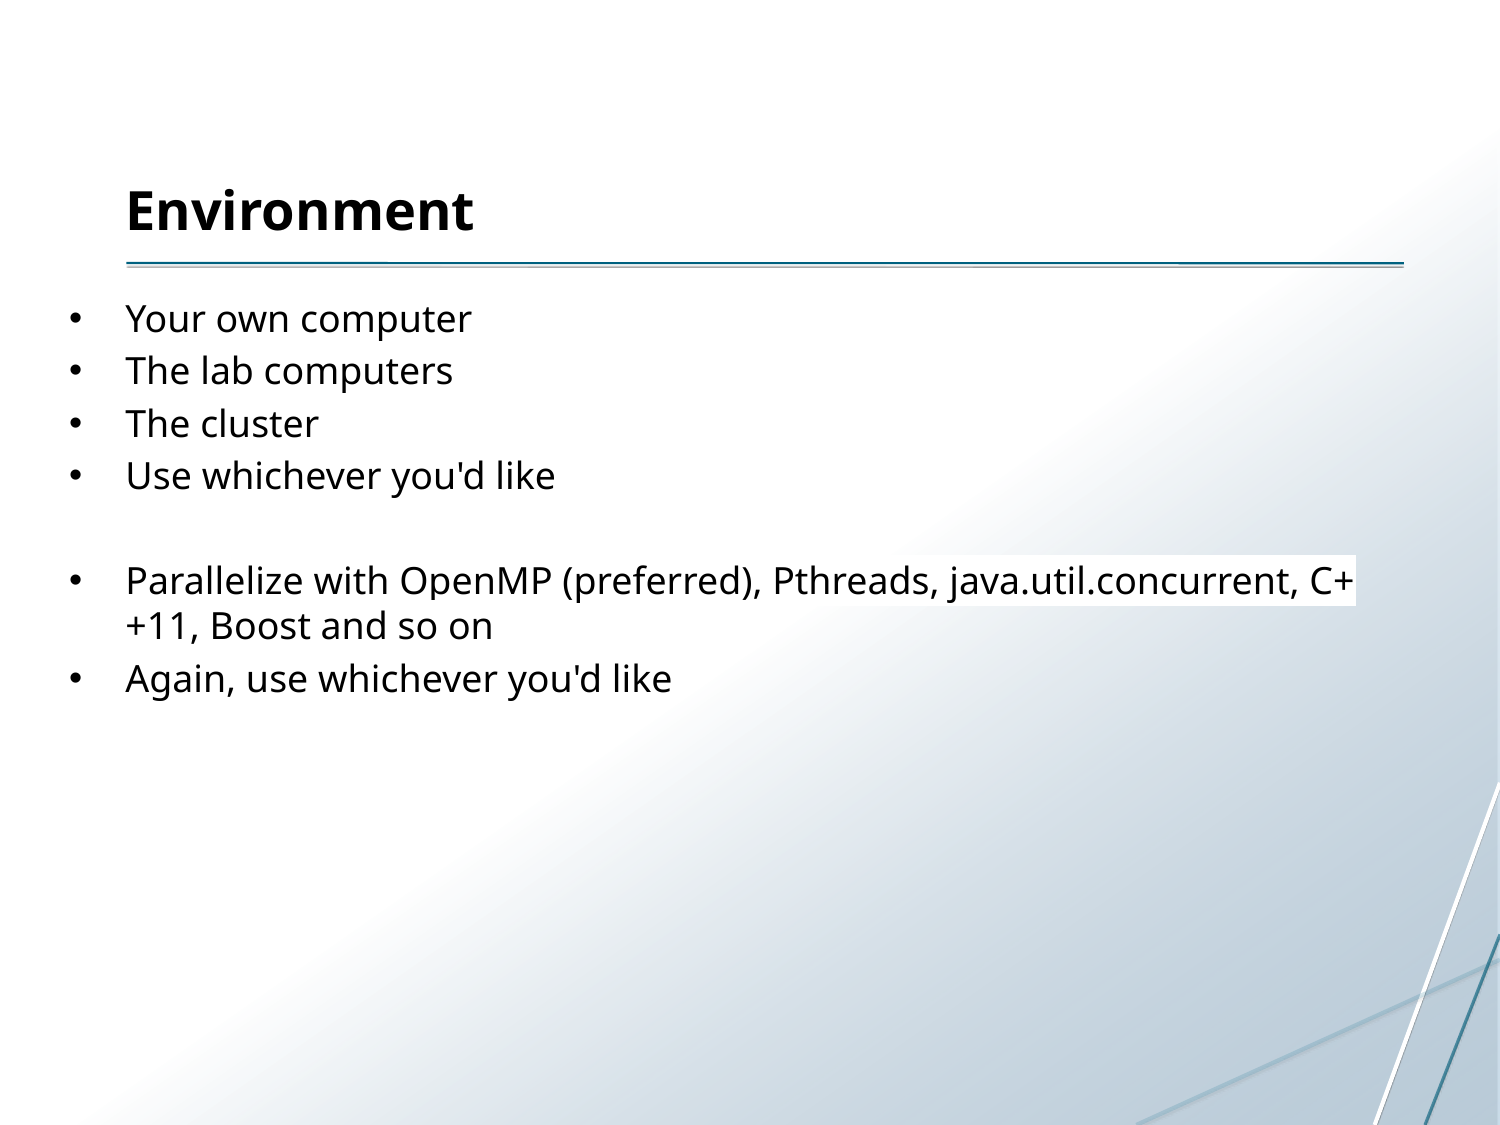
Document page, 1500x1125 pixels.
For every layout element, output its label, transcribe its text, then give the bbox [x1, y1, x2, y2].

list Your own computer The lab computers The cluster Use whichever you'd like Parallelize with OpenMP (preferred), Pthreads, java.util.concurrent, C++11, Boost and so on Again, use whichever you'd like [54, 287, 1404, 1005]
title Environment [109, 49, 1403, 249]
